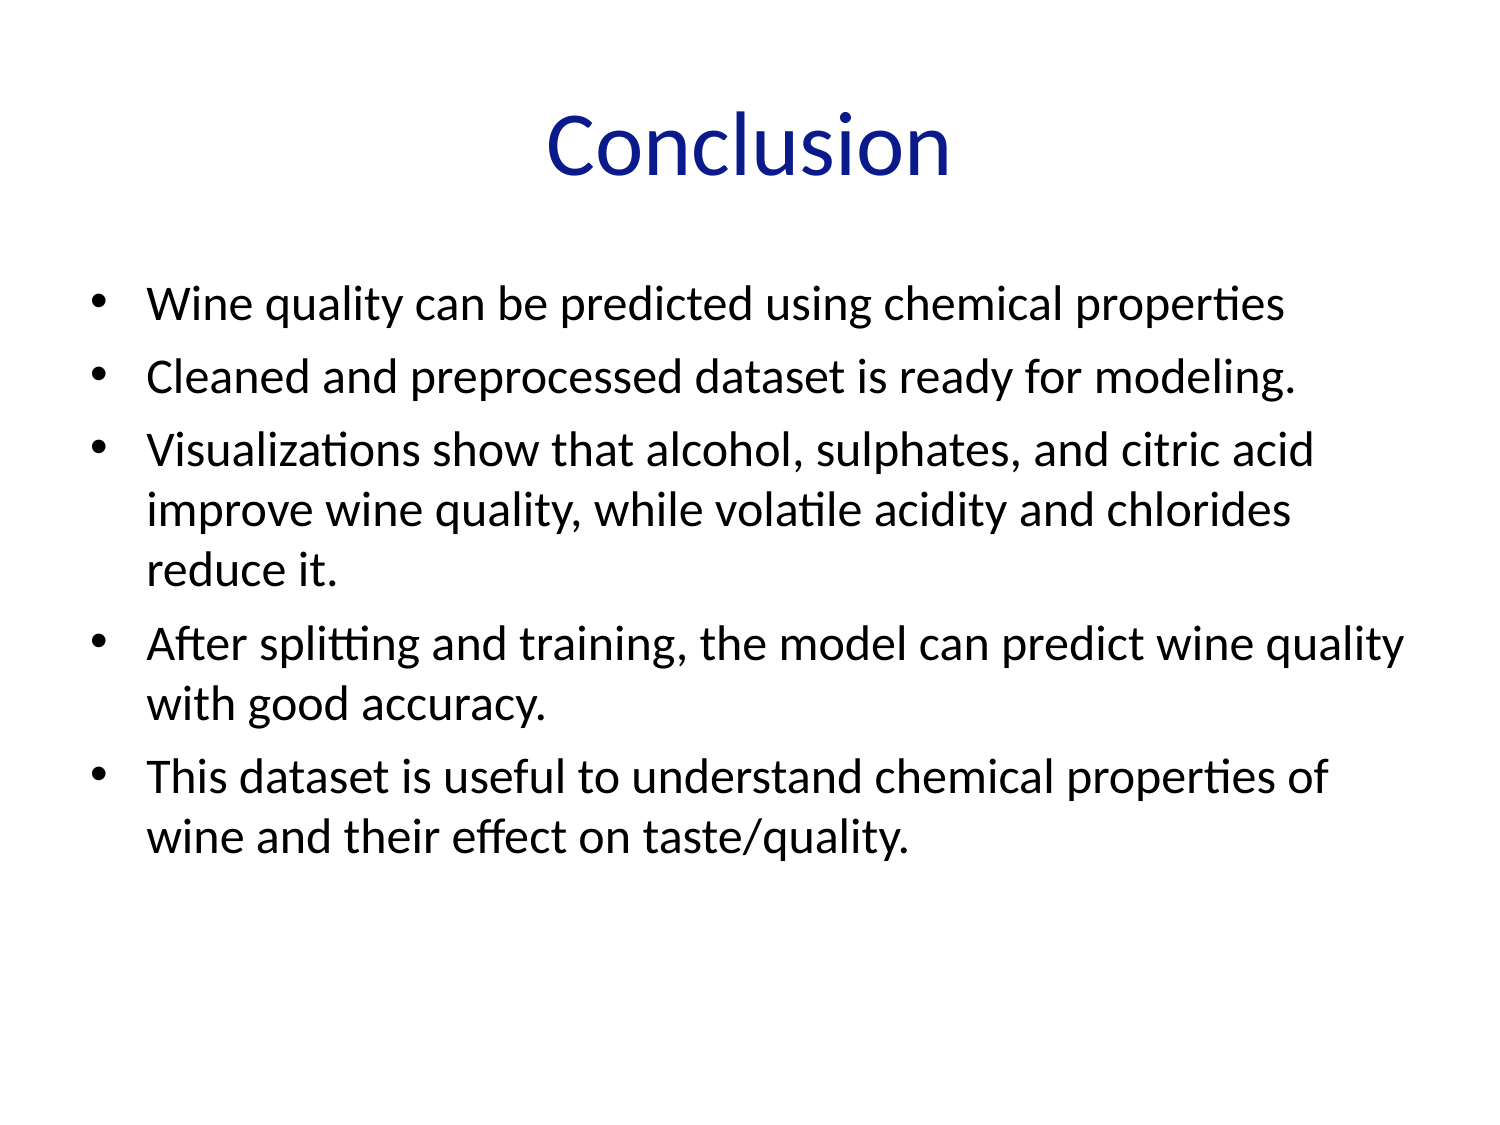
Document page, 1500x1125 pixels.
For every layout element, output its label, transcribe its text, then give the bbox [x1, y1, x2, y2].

list Wine quality can be predicted using chemical properties Cleaned and preprocessed dataset is ready for modeling. Visualizations show that alcohol, sulphates, and citric acid improve wine quality, while volatile acidity and chlorides reduce it. After splitting and training, the model can predict wine quality with good accuracy. This dataset is useful to understand chemical properties of wine and their effect on taste/quality. [75, 262, 1425, 1005]
title Conclusion [75, 45, 1425, 233]
